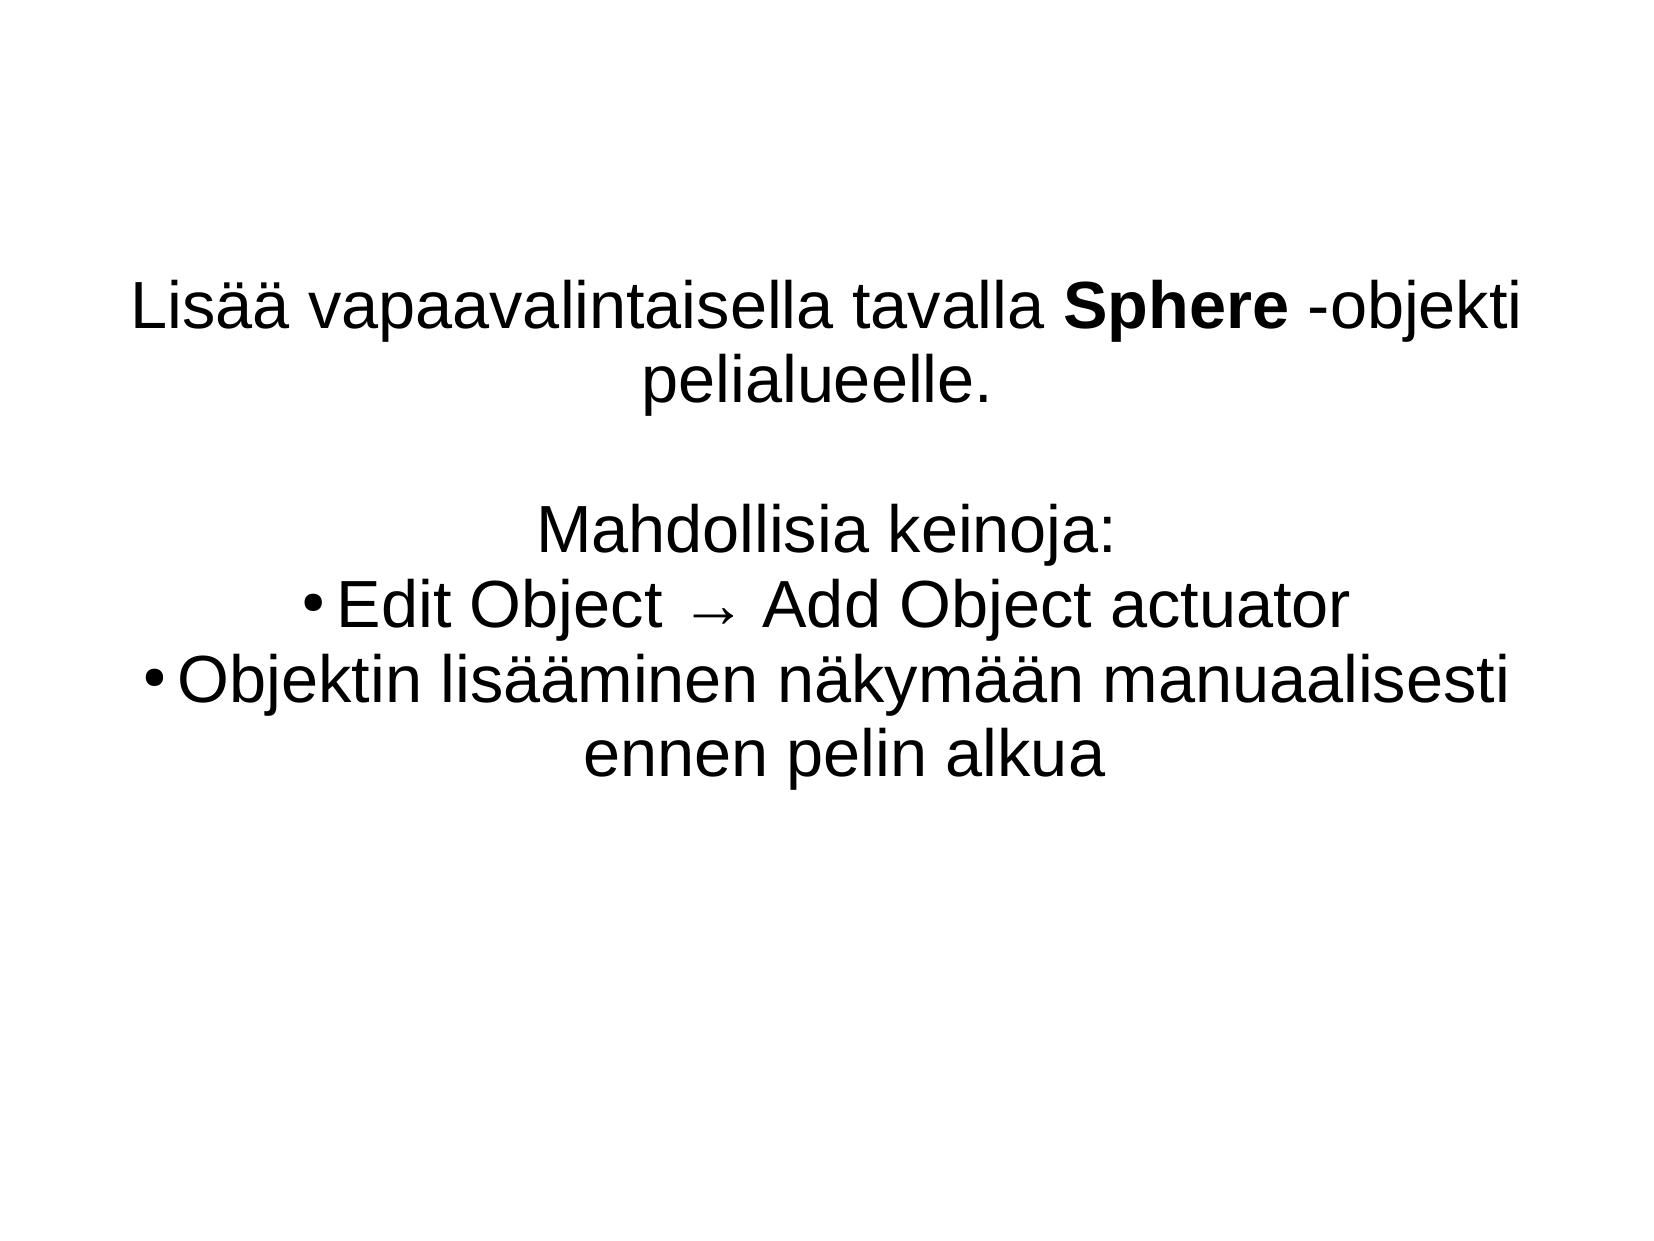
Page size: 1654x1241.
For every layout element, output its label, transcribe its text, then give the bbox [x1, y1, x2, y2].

subtitle Lisää vapaavalintaisella tavalla Sphere -objekti pelialueelle. Mahdollisia keinoja: Edit Object → Add Object actuator Objektin lisääminen näkymään manuaalisesti ennen pelin alkua [82, 49, 1571, 1010]
